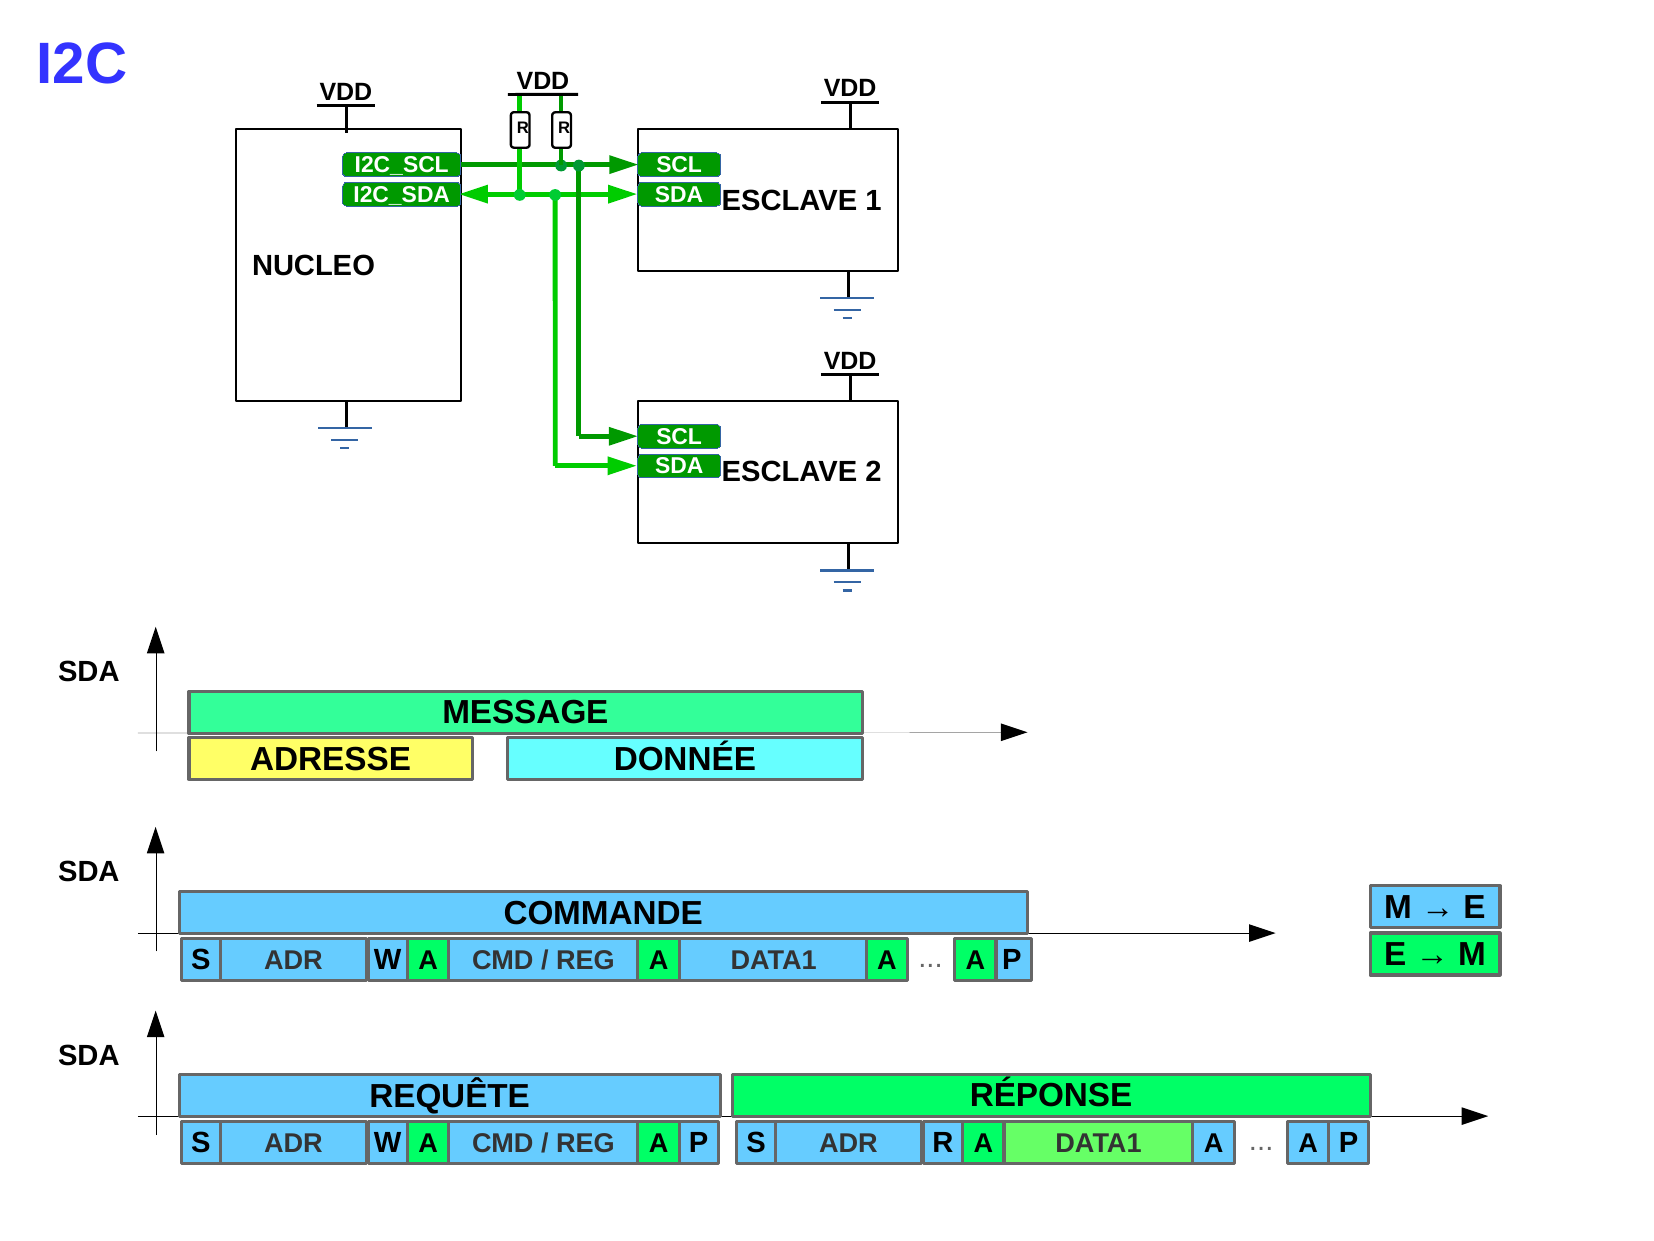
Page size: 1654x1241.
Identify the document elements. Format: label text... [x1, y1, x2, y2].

text_box VDD [809, 66, 898, 110]
text_box DONNÉE [507, 737, 863, 780]
text_box SDA [637, 454, 721, 478]
text_box ... [1234, 1116, 1294, 1165]
text_box A [963, 938, 997, 981]
text_box P [1329, 1121, 1369, 1164]
text_box I2C_SDA [342, 182, 461, 207]
text_box [572, 159, 585, 172]
text_box REQUÊTE [179, 1074, 721, 1117]
text_box A [962, 1121, 1003, 1164]
text_box W [368, 1121, 407, 1164]
text_box DATA1 [680, 938, 866, 981]
text_box SDA [43, 1031, 137, 1079]
text_box [555, 160, 568, 172]
text_box A [1193, 1121, 1234, 1164]
text_box S [181, 938, 221, 981]
text_box VDD [809, 339, 898, 383]
text_box CMD / REG [448, 1121, 638, 1164]
text_box R [923, 1121, 962, 1164]
text_box I2C_SCL [342, 152, 461, 177]
text_box NUCLEO [236, 129, 461, 401]
text_box A [866, 938, 903, 981]
text_box ADR [221, 938, 367, 981]
text_box P [679, 1121, 719, 1164]
text_box MESSAGE [188, 691, 863, 734]
text_box SCL [637, 424, 721, 449]
text_box [513, 188, 526, 201]
text_box ... [903, 933, 963, 982]
text_box M → E [1370, 885, 1501, 928]
text_box A [1294, 1121, 1329, 1164]
text_box A [407, 1121, 448, 1164]
text_box E → M [1370, 933, 1501, 976]
text_box I2C [21, 23, 408, 170]
text_box A [638, 1121, 679, 1164]
text_box SCL [637, 152, 721, 177]
text_box ESCLAVE 1 [637, 129, 898, 271]
text_box ADR [221, 1121, 367, 1164]
text_box ADR [776, 1121, 922, 1164]
text_box CMD / REG [448, 938, 638, 981]
text_box A [638, 938, 680, 981]
text_box P [997, 938, 1032, 981]
text_box RÉPONSE [732, 1074, 1371, 1117]
text_box ESCLAVE 2 [637, 400, 898, 543]
text_box R [546, 110, 587, 154]
text_box [549, 189, 562, 201]
text_box W [368, 938, 407, 981]
text_box ADRESSE [188, 737, 473, 780]
text_box S [736, 1121, 776, 1164]
text_box S [181, 1121, 221, 1164]
text_box SDA [43, 647, 137, 695]
text_box A [407, 938, 448, 981]
text_box R [502, 110, 546, 154]
text_box VDD [304, 70, 394, 114]
text_box SDA [637, 182, 721, 207]
text_box VDD [501, 59, 591, 103]
text_box SDA [43, 847, 137, 895]
text_box DATA1 [1003, 1121, 1193, 1164]
text_box COMMANDE [179, 891, 1028, 934]
